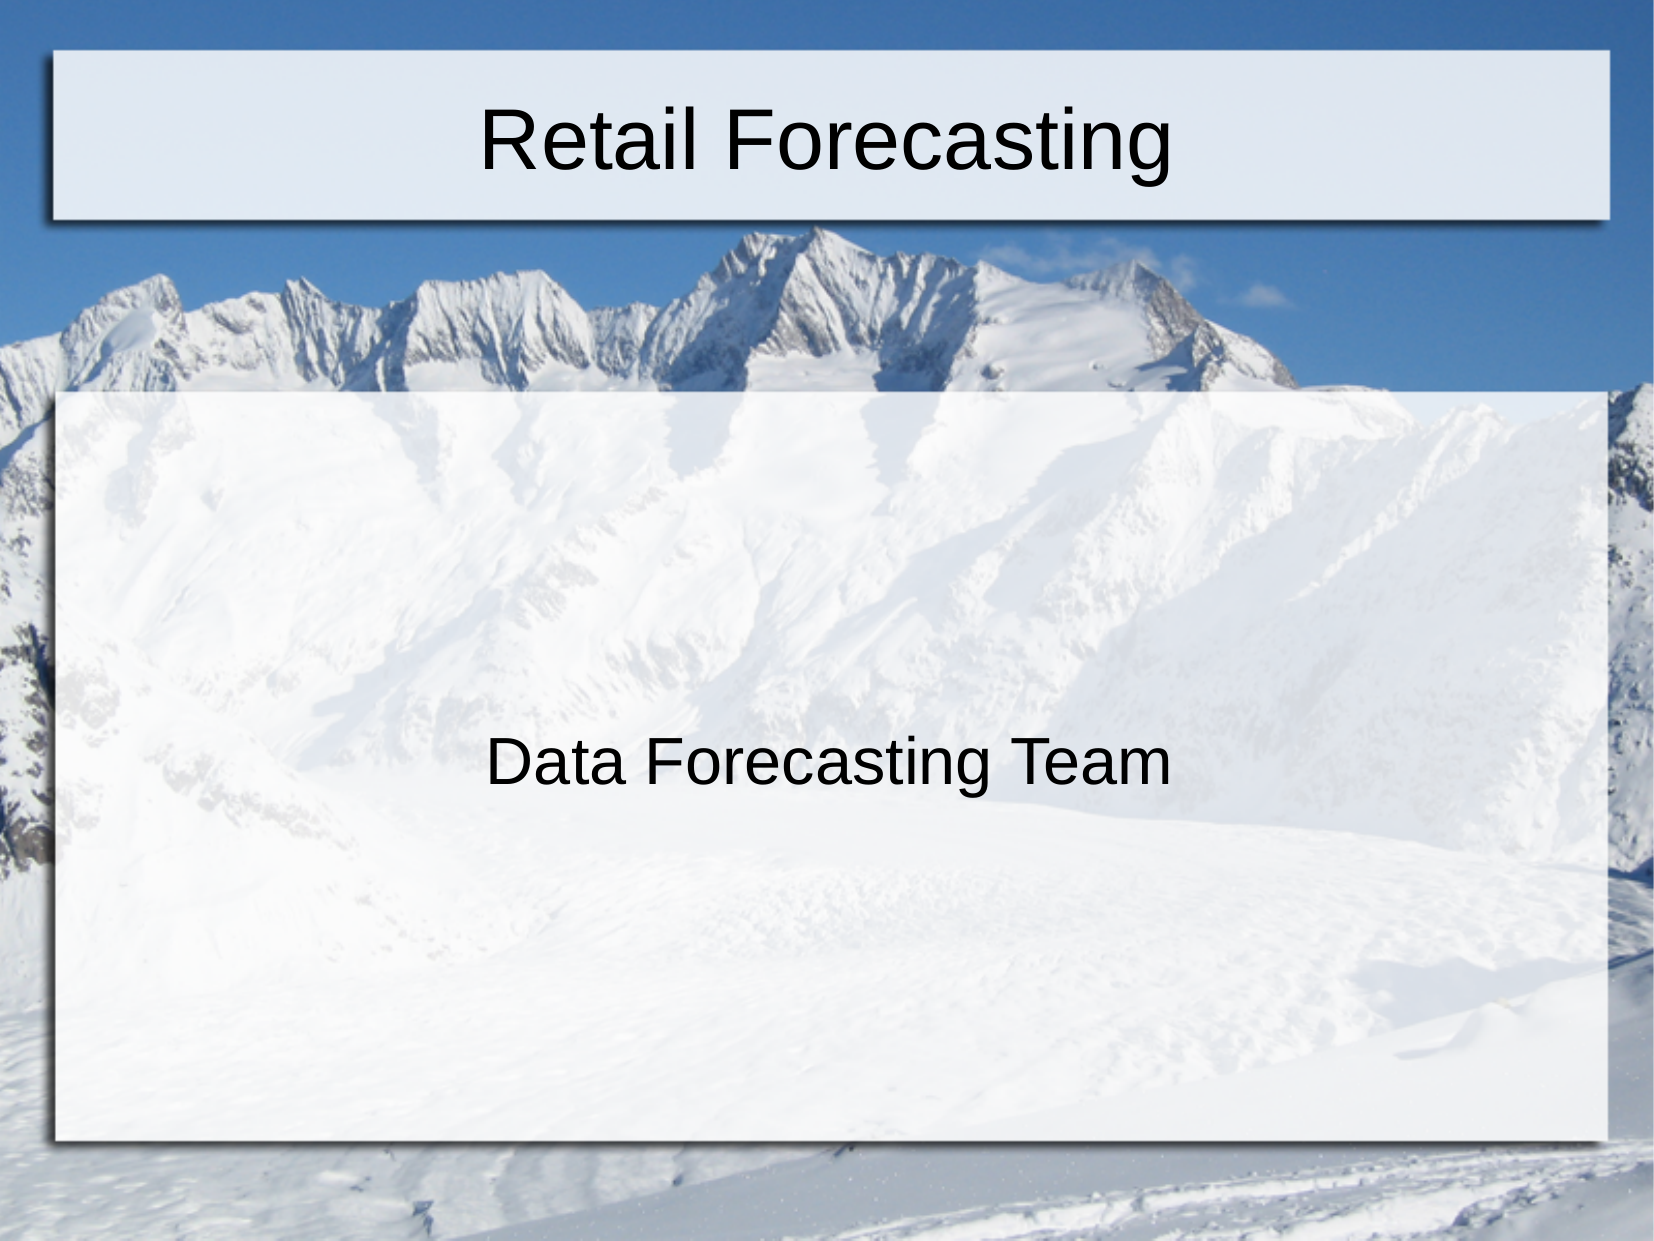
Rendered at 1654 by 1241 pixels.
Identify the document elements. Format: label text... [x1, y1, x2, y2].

picture [0, 0, 1654, 1241]
title Retail Forecasting [59, 61, 1595, 219]
subtitle Data Forecasting Team [88, 413, 1571, 1109]
